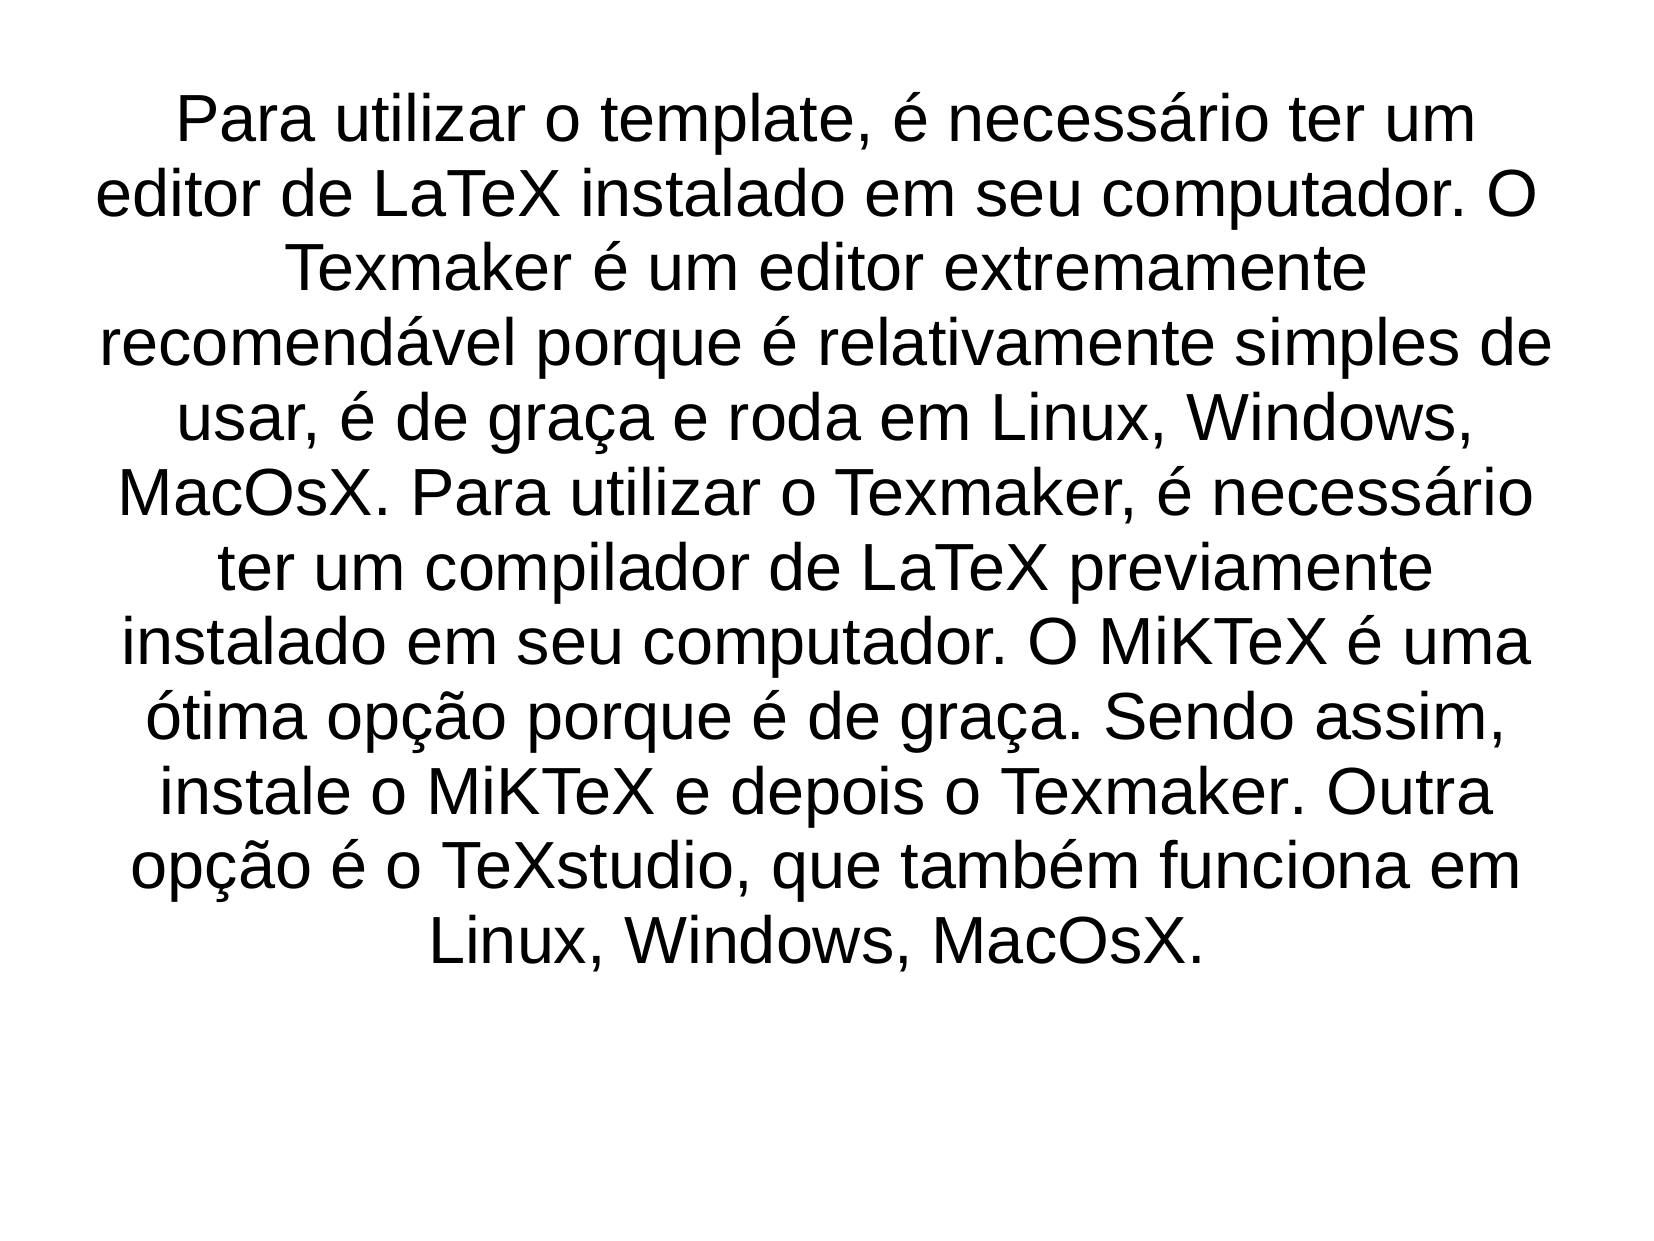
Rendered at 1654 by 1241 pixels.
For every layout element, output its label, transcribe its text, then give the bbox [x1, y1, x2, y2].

subtitle Para utilizar o template, é necessário ter um editor de LaTeX instalado em seu computador. O Texmaker é um editor extremamente recomendável porque é relativamente simples de usar, é de graça e roda em Linux, Windows, MacOsX. Para utilizar o Texmaker, é necessário ter um compilador de LaTeX previamente instalado em seu computador. O MiKTeX é uma ótima opção porque é de graça. Sendo assim, instale o MiKTeX e depois o Texmaker. Outra opção é o TeXstudio, que também funciona em Linux, Windows, MacOsX. [82, 49, 1571, 1010]
